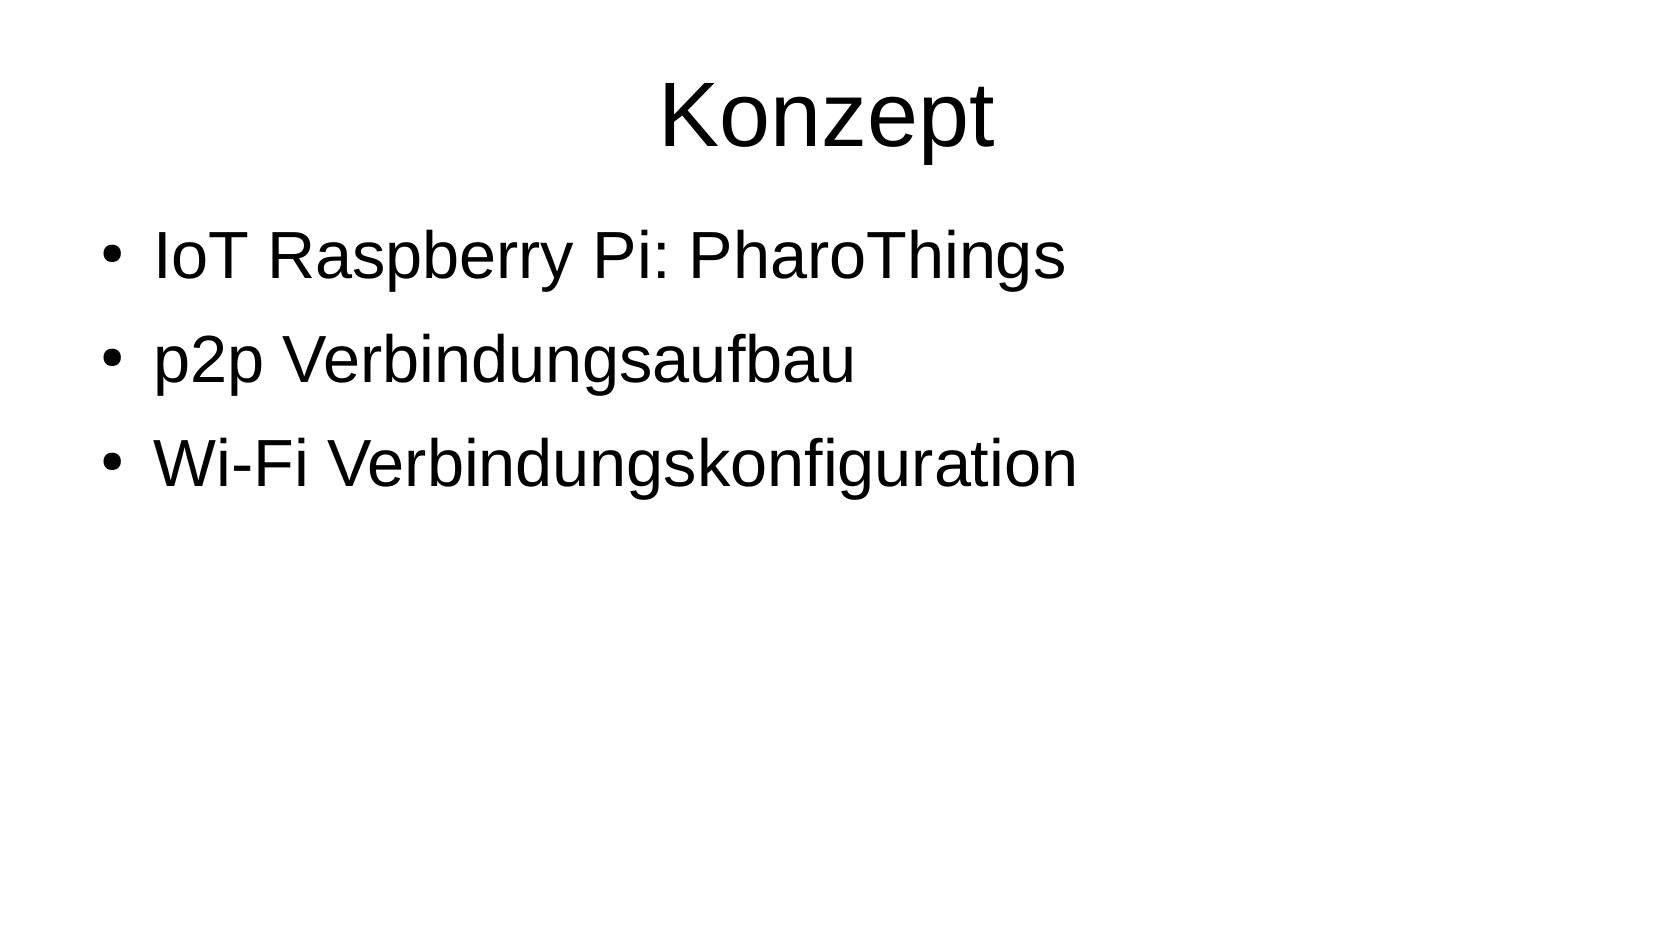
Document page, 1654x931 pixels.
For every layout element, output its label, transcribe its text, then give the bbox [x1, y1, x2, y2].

list IoT Raspberry Pi: PharoThings p2p Verbindungsaufbau Wi-Fi Verbindungskonfiguration [82, 217, 1571, 758]
title Konzept [82, 37, 1571, 193]
